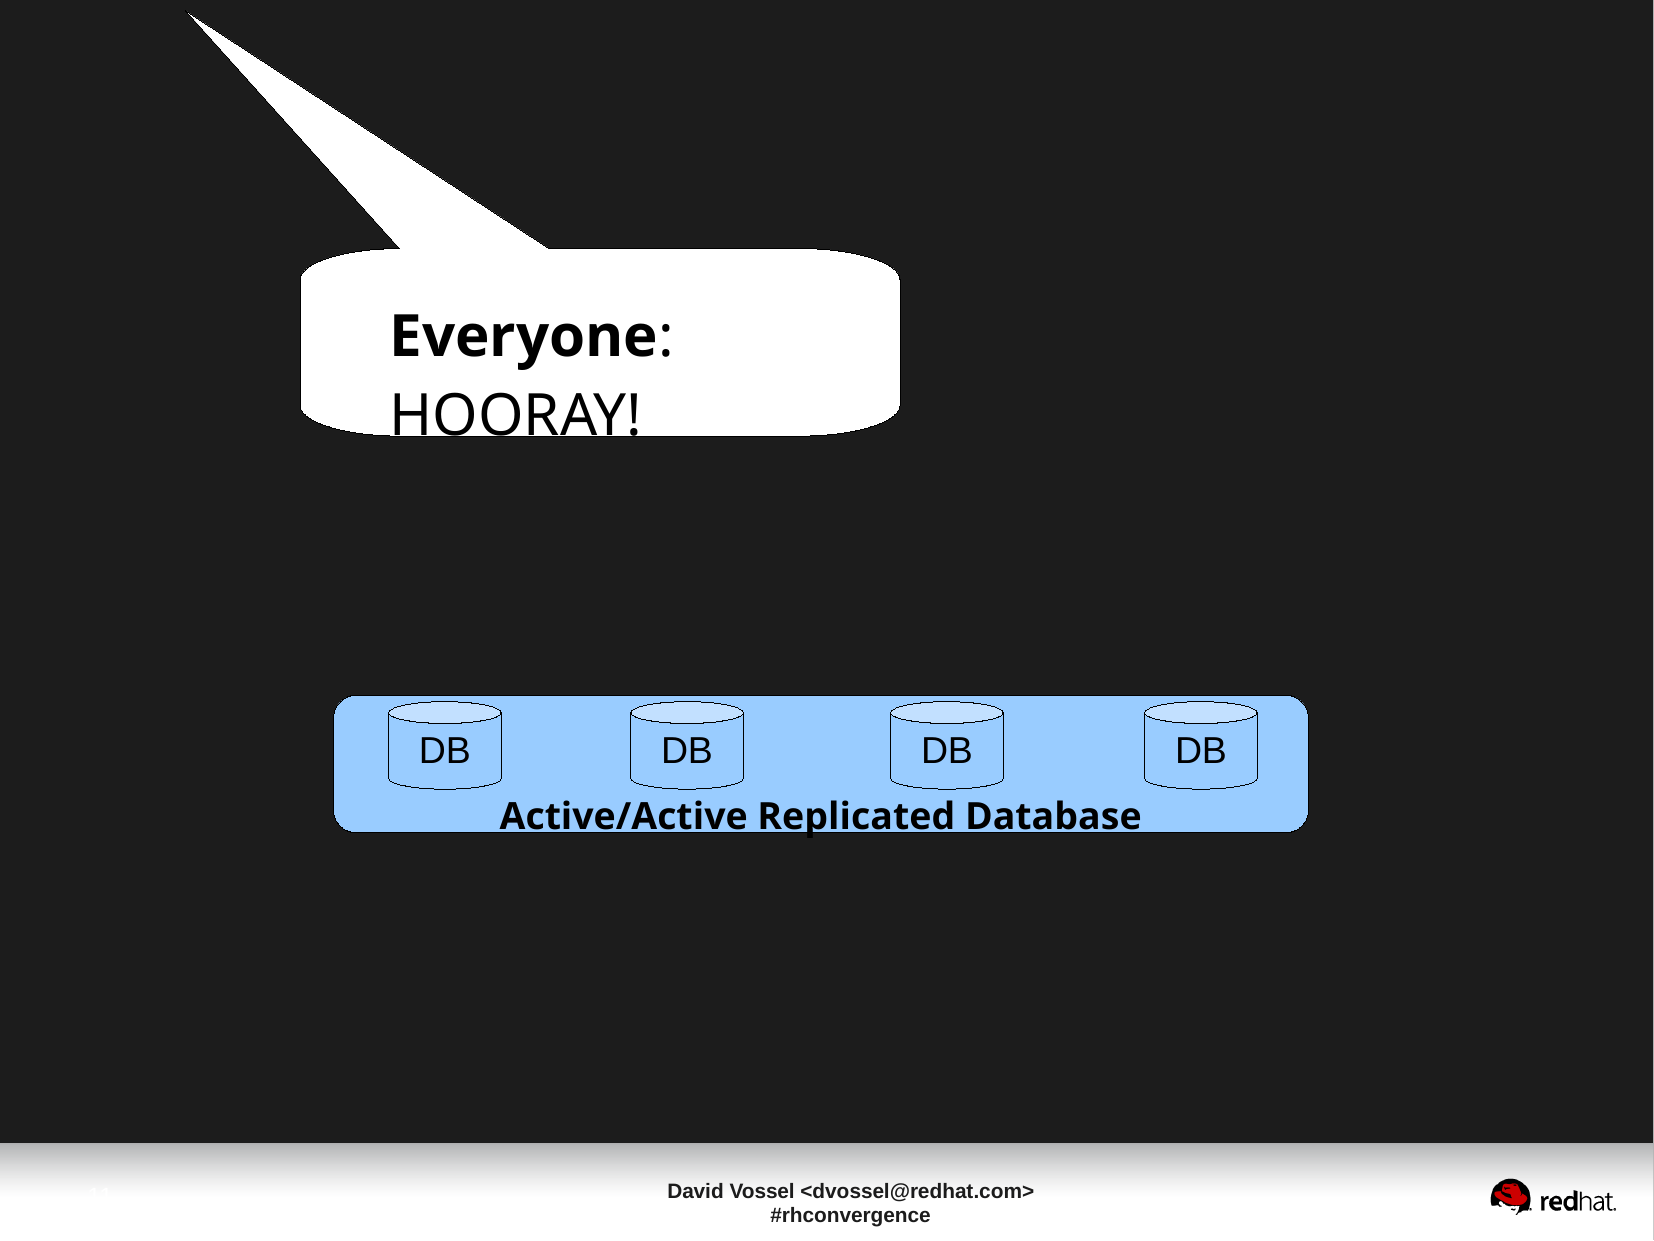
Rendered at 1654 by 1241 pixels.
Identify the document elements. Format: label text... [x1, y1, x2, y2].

picture [0, 1143, 1654, 1241]
text_box DB [630, 713, 744, 790]
text_box DB [1144, 713, 1258, 790]
text_box Fence Agents [1144, 701, 1258, 724]
text_box DB [388, 713, 502, 790]
text_box [185, 10, 901, 437]
text_box Resource Agents [890, 701, 1004, 724]
text_box Active/Active Replicated Database [333, 695, 1309, 833]
text_box Everyone: HOORAY! [375, 287, 826, 378]
text_box Users [630, 701, 744, 724]
text_box DB [890, 713, 1004, 790]
title Fence Agents [388, 701, 502, 724]
